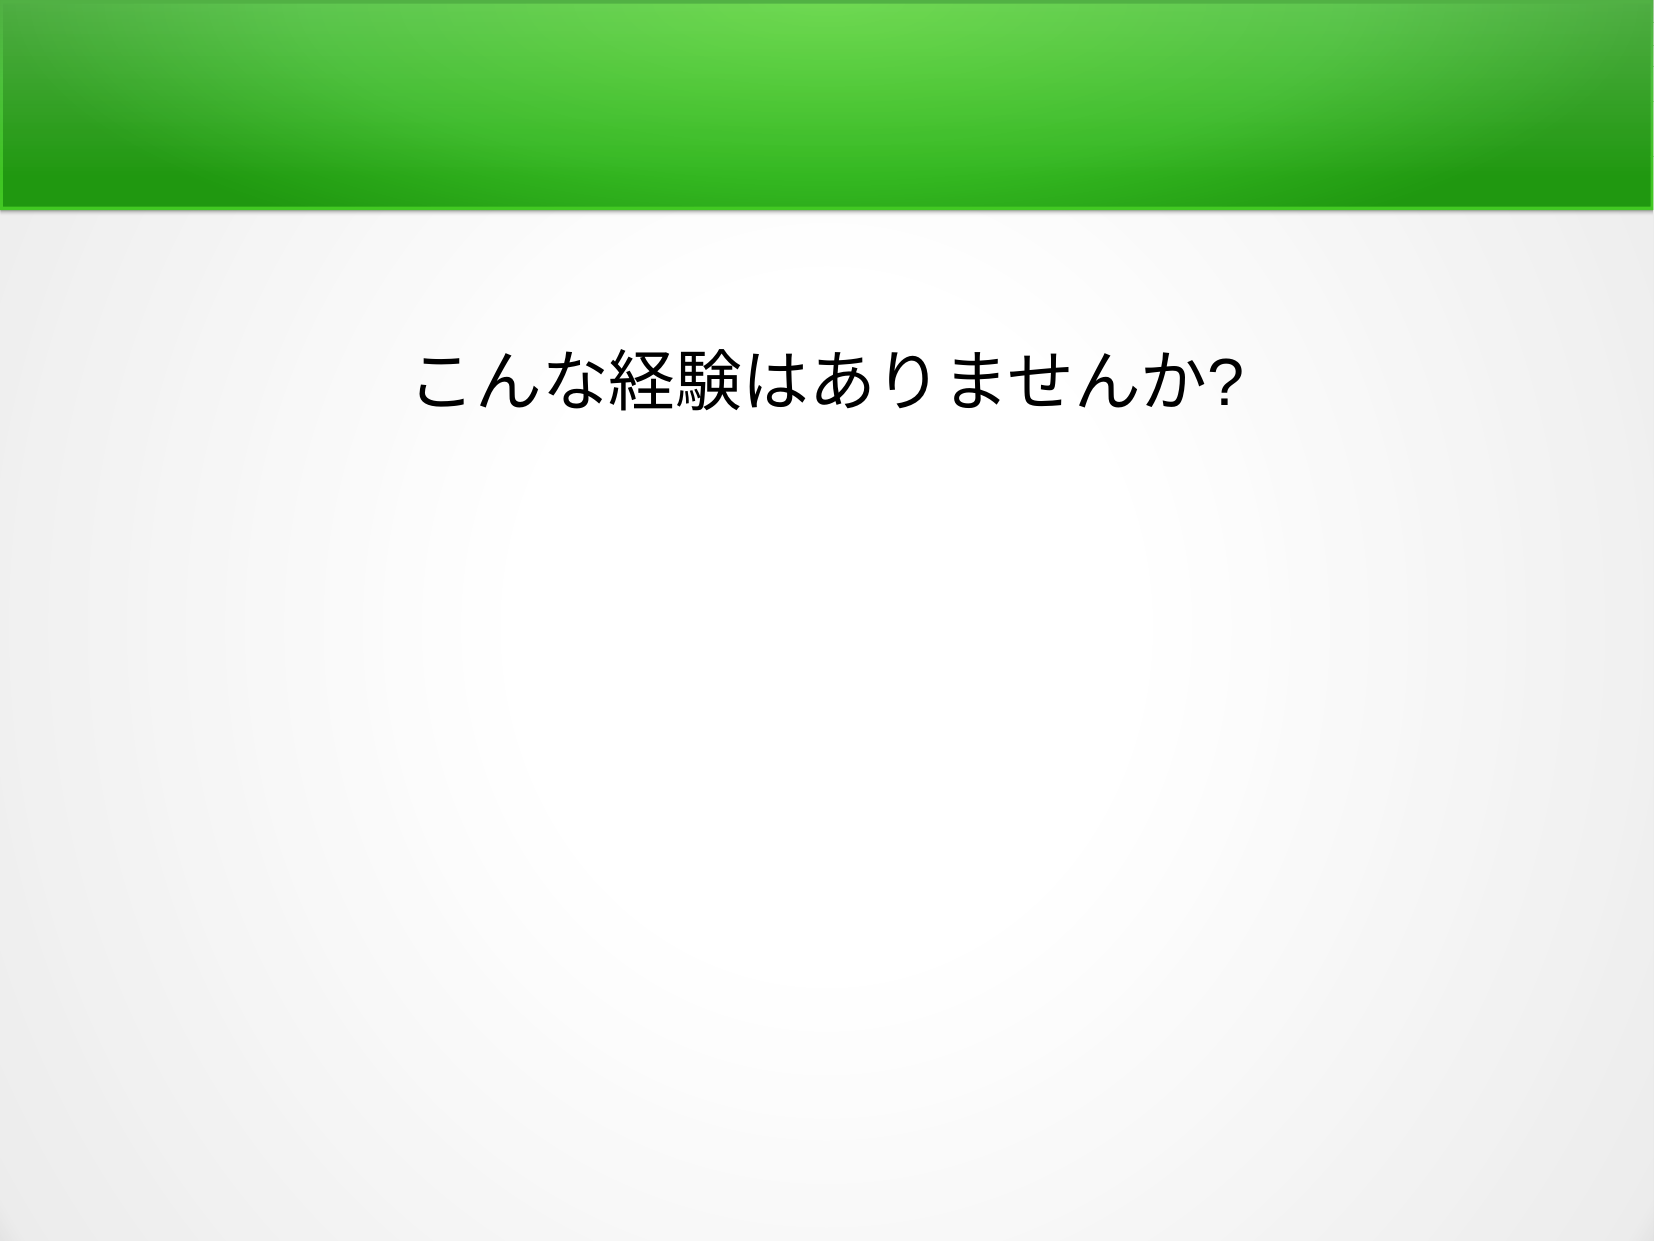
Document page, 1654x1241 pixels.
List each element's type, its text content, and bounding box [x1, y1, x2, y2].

subtitle こんな経験はありませんか? [82, 47, 1571, 705]
